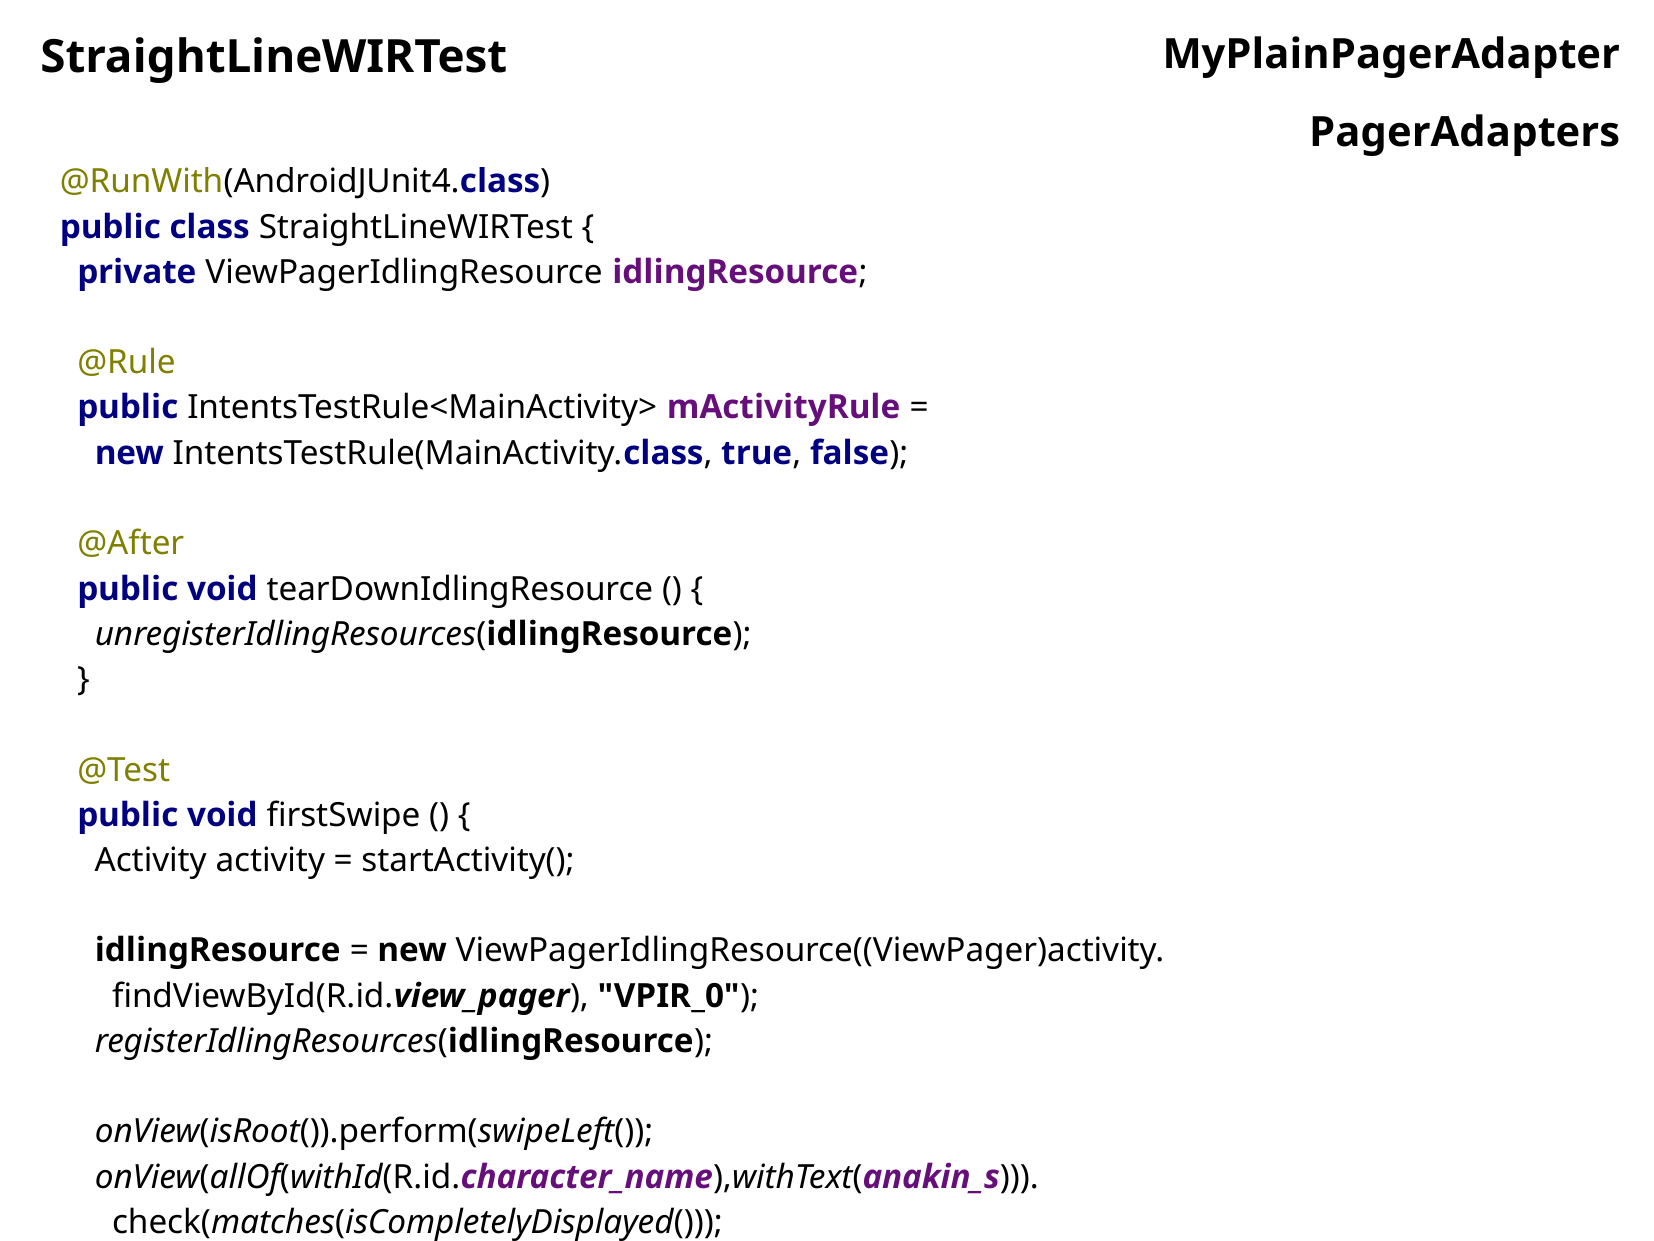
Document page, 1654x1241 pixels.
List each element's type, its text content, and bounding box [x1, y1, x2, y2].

text_box @RunWith(AndroidJUnit4.class) public class StraightLineWIRTest { private ViewPagerIdlingResource idlingResource; @Rule public IntentsTestRule<MainActivity> mActivityRule = new IntentsTestRule(MainActivity.class, true, false); @After public void tearDownIdlingResource () { unregisterIdlingResources(idlingResource); } @Test public void firstSwipe () { Activity activity = startActivity(); idlingResource = new ViewPagerIdlingResource((ViewPager)activity. findViewById(R.id.view_pager), "VPIR_0"); registerIdlingResources(idlingResource); onView(isRoot()).perform(swipeLeft()); onView(allOf(withId(R.id.character_name),withText(anakin_s))). check(matches(isCompletelyDisplayed())); onView(allOf(withId(R.id.character_name),withText(shmi_s))). check(matches(not(isCompletelyDisplayed()))); } [45, 167, 1621, 1211]
table_header MyPlainPagerAdapter [831, 16, 1635, 93]
table_header StraightLineWIRTest [27, 16, 830, 93]
table_cell [27, 94, 830, 166]
table_cell PagerAdapters [831, 94, 1635, 166]
